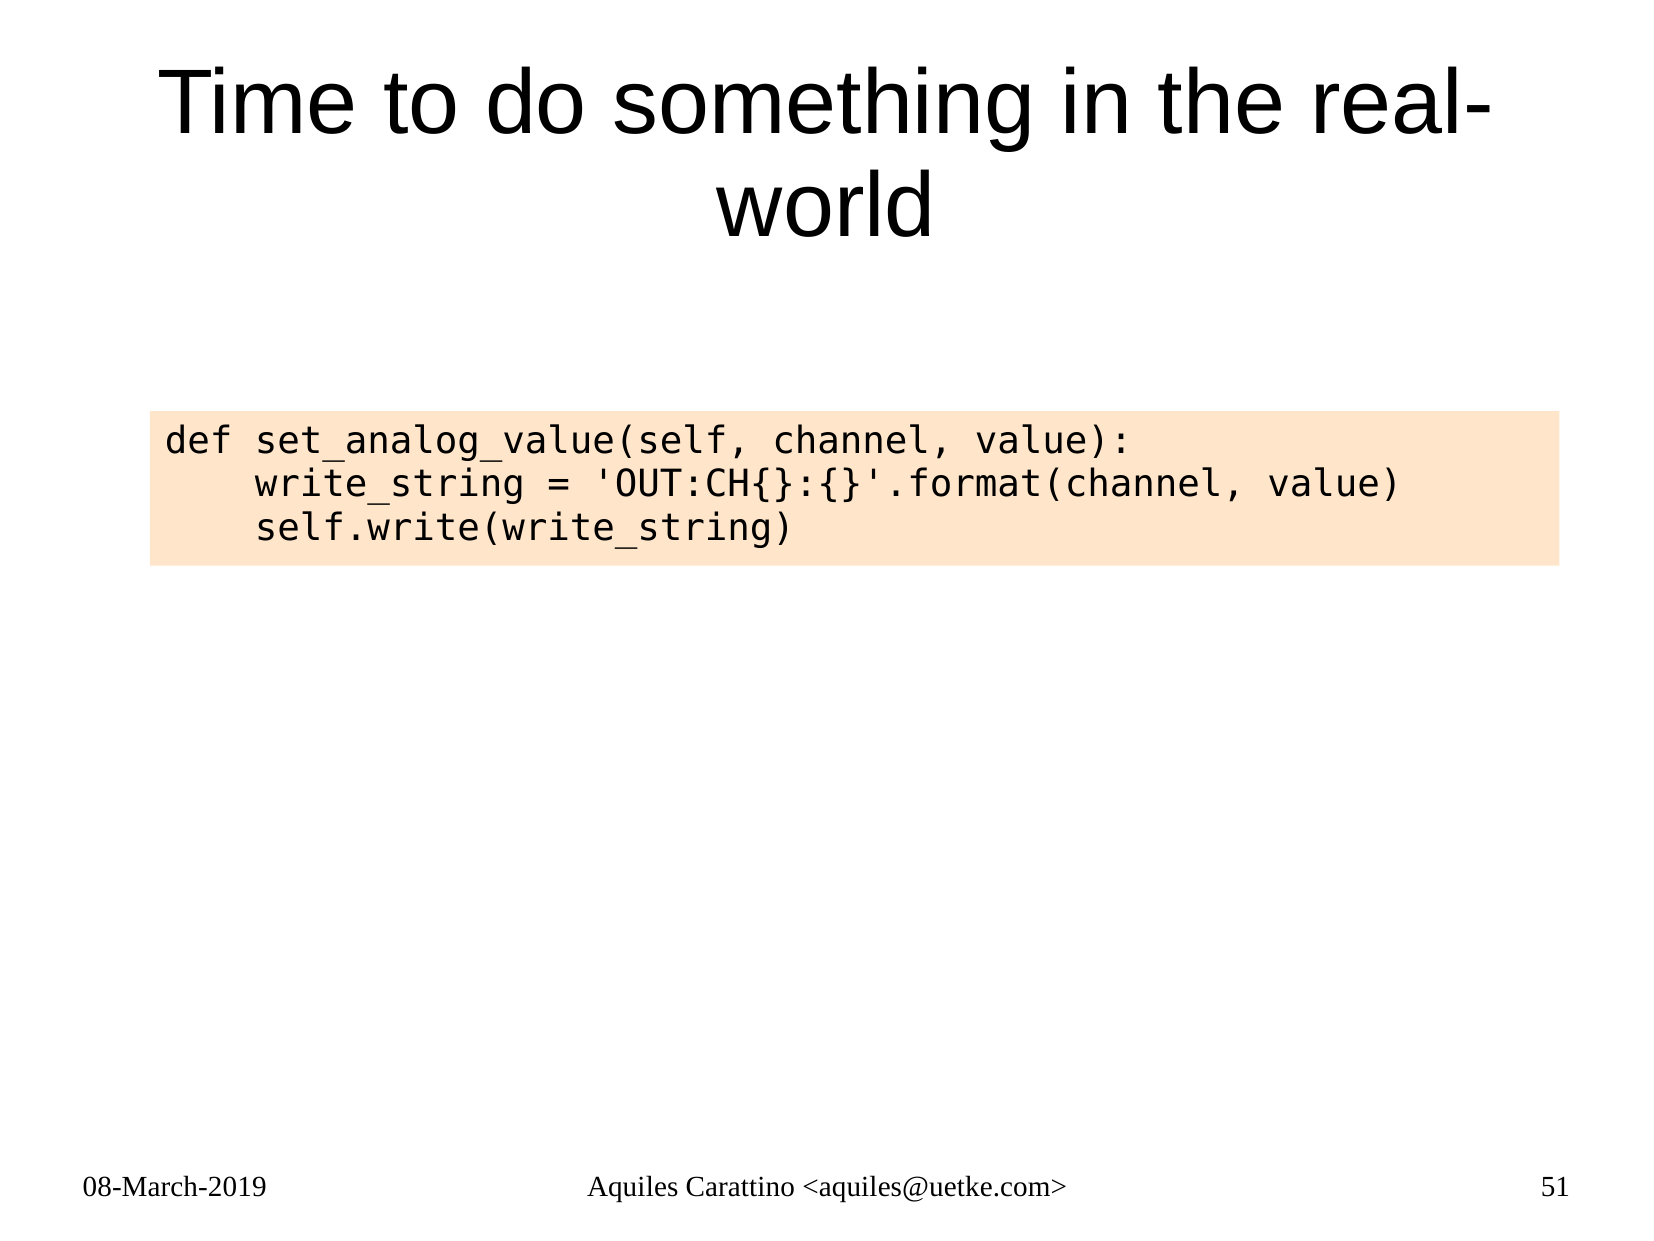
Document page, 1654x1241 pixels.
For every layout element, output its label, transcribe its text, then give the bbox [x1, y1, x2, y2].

text_box def set_analog_value(self, channel, value): write_string = 'OUT:CH{}:{}'.format(channel, value) self.write(write_string) [149, 411, 1560, 566]
title Time to do something in the real-world [82, 49, 1571, 257]
